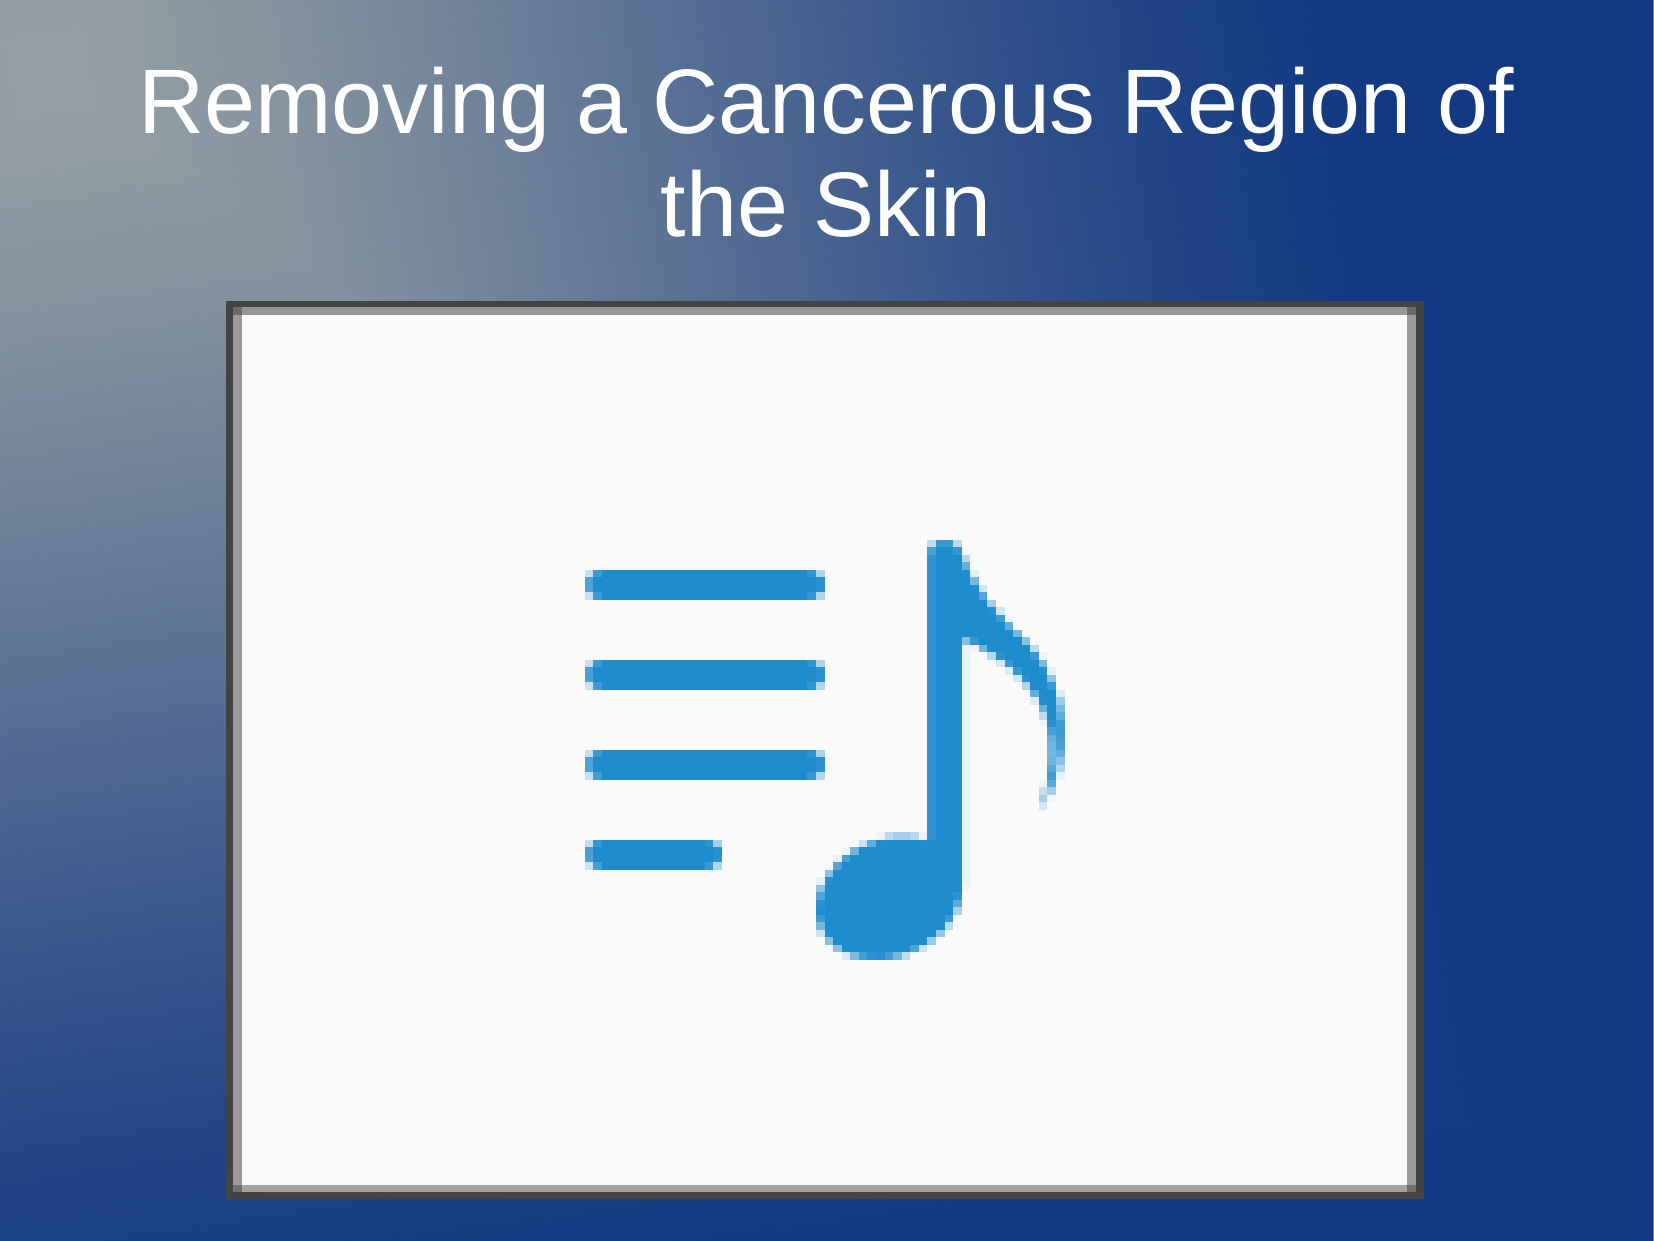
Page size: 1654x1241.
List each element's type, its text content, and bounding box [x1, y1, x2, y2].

picture [0, 0, 1654, 1241]
title Removing a Cancerous Region of the Skin [82, 49, 1571, 257]
text_box [225, 300, 1426, 1201]
